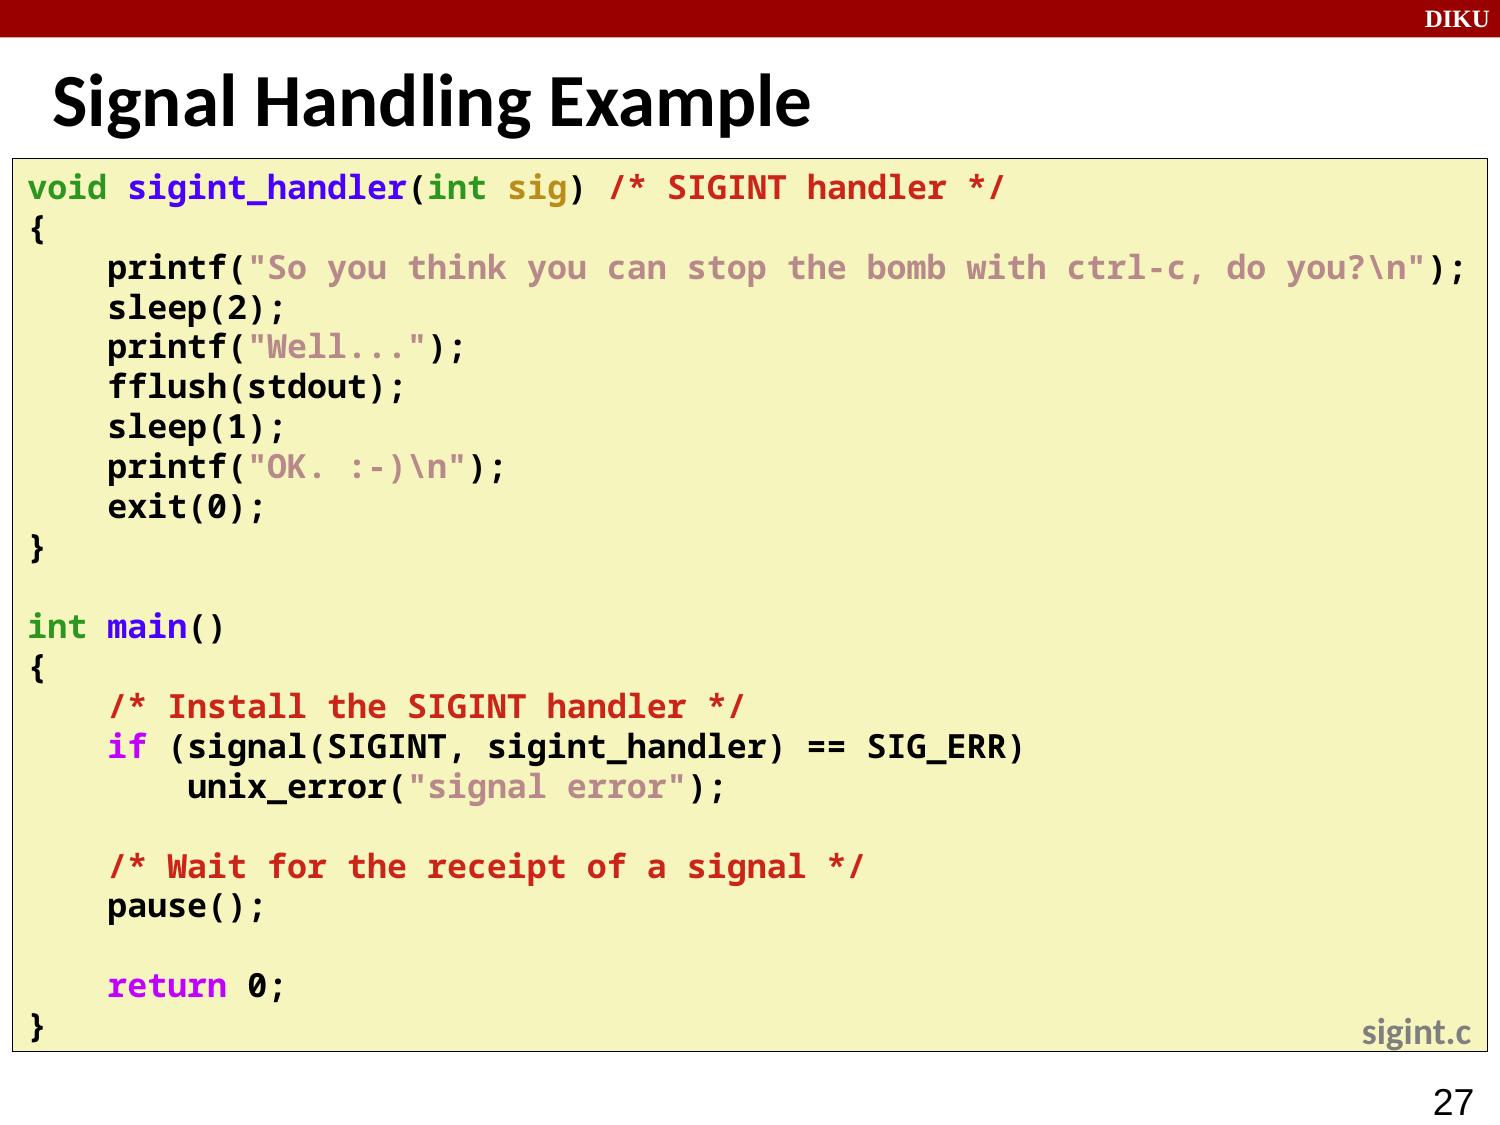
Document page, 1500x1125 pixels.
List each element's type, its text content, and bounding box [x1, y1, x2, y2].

text_box Signal Handling Example [37, 49, 888, 144]
text_box sigint.c [1347, 999, 1487, 1060]
text_box void sigint_handler(int sig) /* SIGINT handler */ { printf("So you think you can stop the bomb with ctrl-c, do you?\n"); sleep(2); printf("Well..."); fflush(stdout); sleep(1); printf("OK. :-)\n"); exit(0); } int main() { /* Install the SIGINT handler */ if (signal(SIGINT, sigint_handler) == SIG_ERR) unix_error("signal error"); /* Wait for the receipt of a signal */ pause(); return 0; } [12, 158, 1488, 1052]
